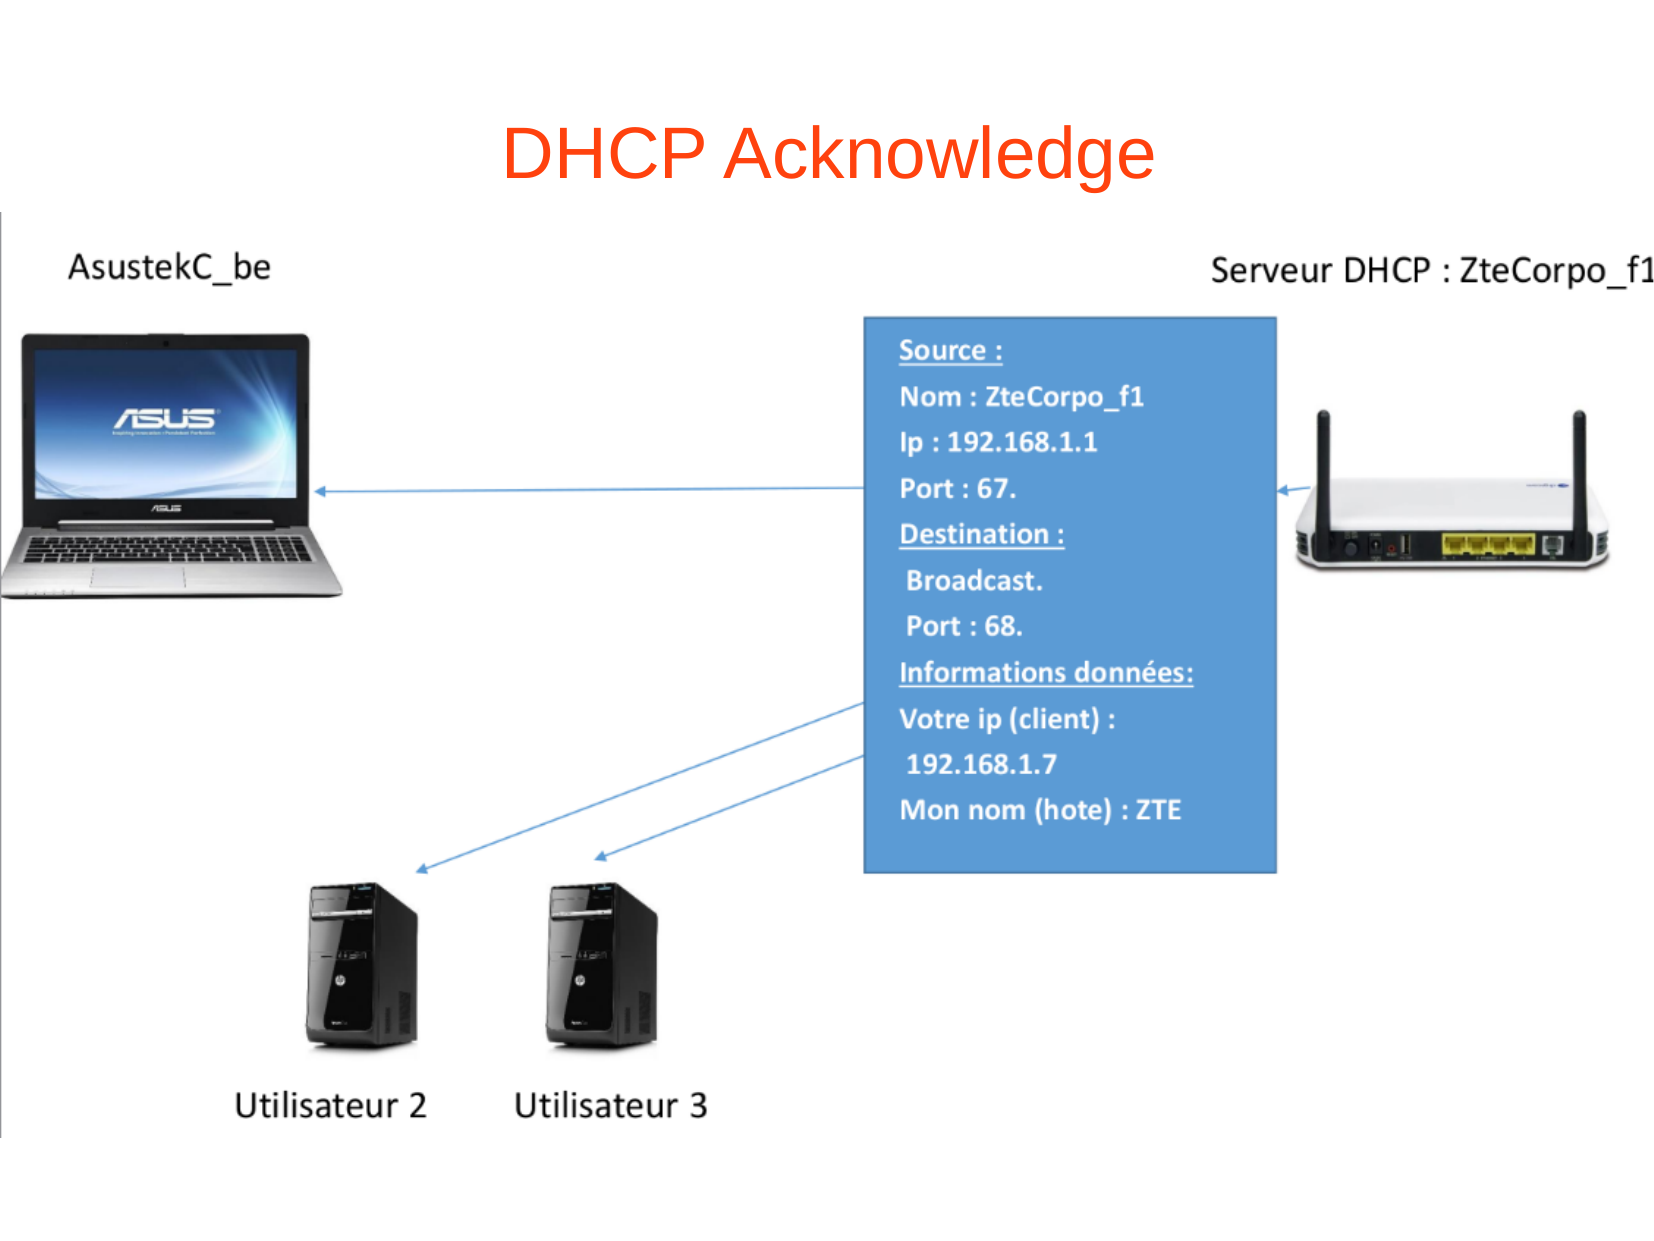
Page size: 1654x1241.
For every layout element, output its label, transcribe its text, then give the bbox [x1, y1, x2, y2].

title DHCP Acknowledge [0, 49, 1654, 212]
picture [0, 212, 1654, 1138]
